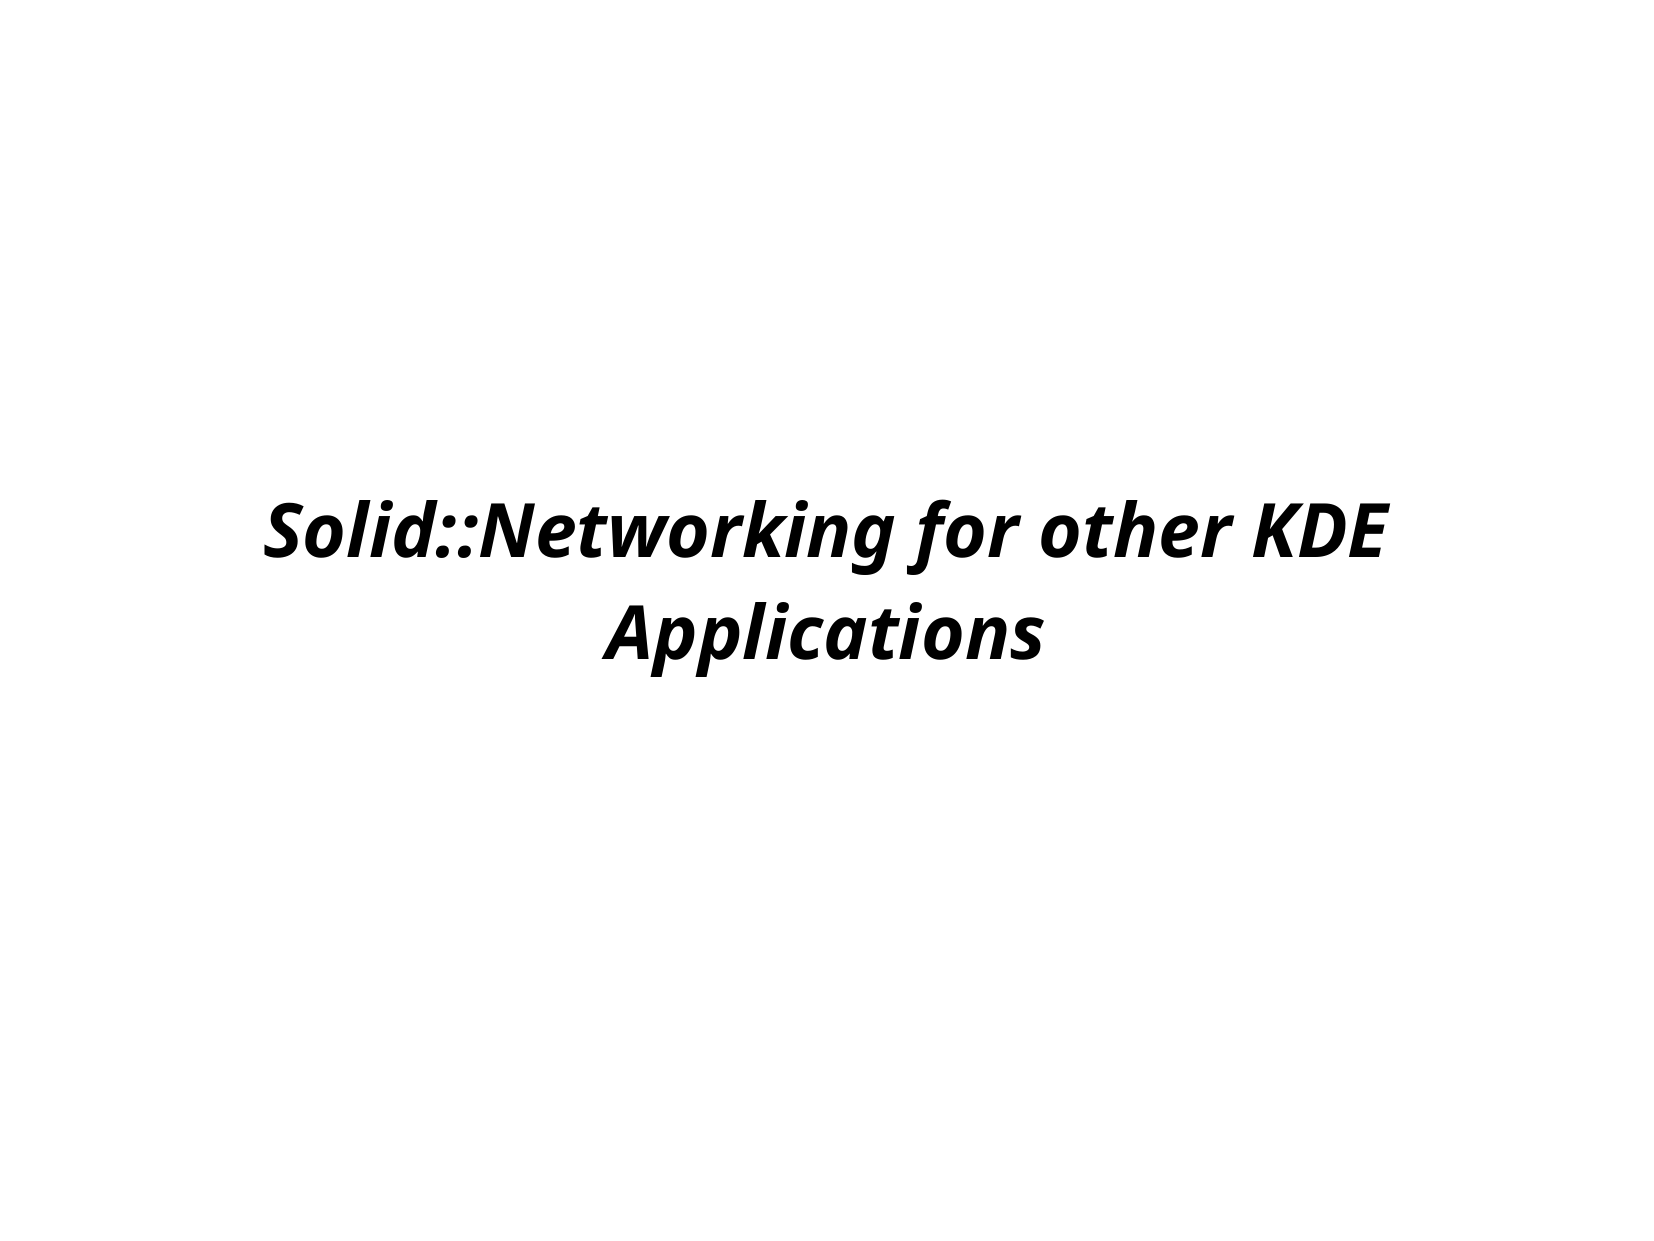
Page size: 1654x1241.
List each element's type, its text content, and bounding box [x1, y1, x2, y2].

subtitle Solid::Networking for other KDE Applications [82, 56, 1571, 1102]
